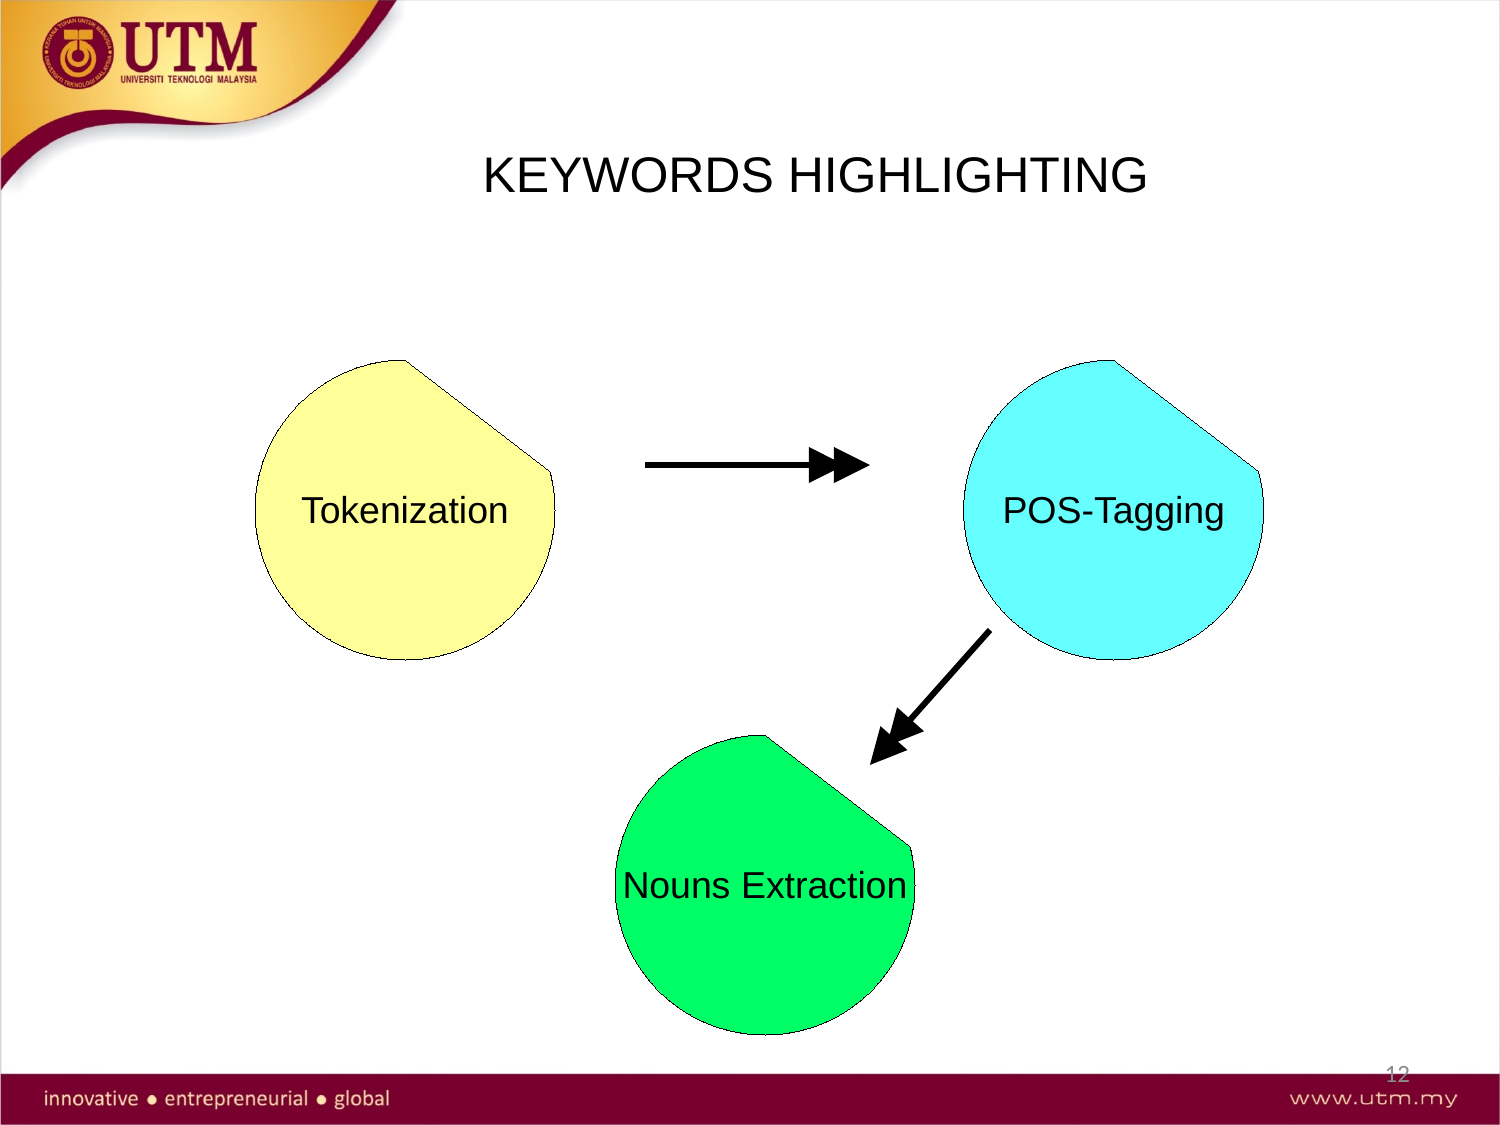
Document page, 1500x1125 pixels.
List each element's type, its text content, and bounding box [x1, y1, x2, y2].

text_box POS-Tagging [963, 360, 1264, 661]
picture [0, 0, 1500, 1125]
text_box Nouns Extraction [615, 735, 916, 1036]
text_box Tokenization [255, 360, 556, 661]
text_box KEYWORDS HIGHLIGHTING [440, 139, 1191, 211]
